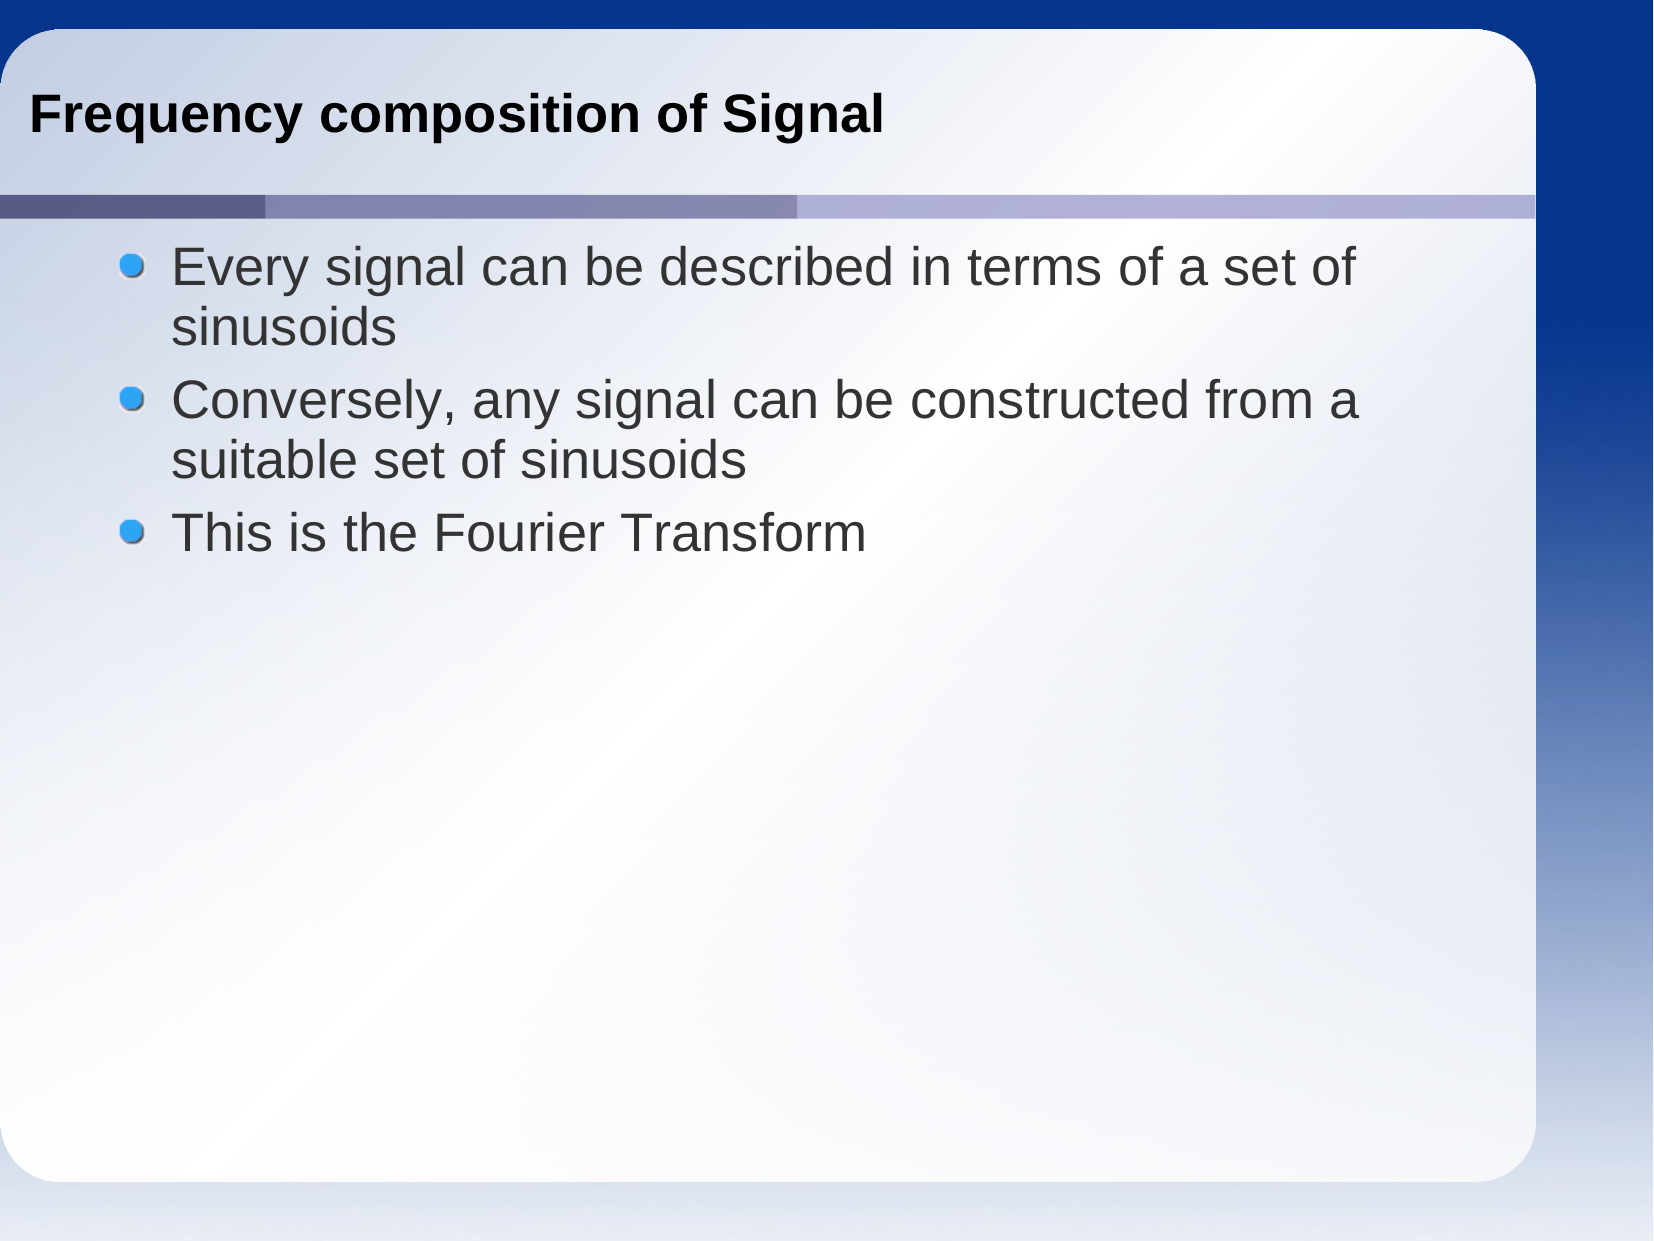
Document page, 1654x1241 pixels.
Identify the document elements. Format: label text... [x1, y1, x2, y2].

picture [0, 0, 1654, 1241]
title Frequency composition of Signal [29, 49, 1506, 178]
list Every signal can be described in terms of a set of sinusoids Conversely, any signal can be constructed from a suitable set of sinusoids This is the Fourier Transform [29, 236, 1506, 1152]
